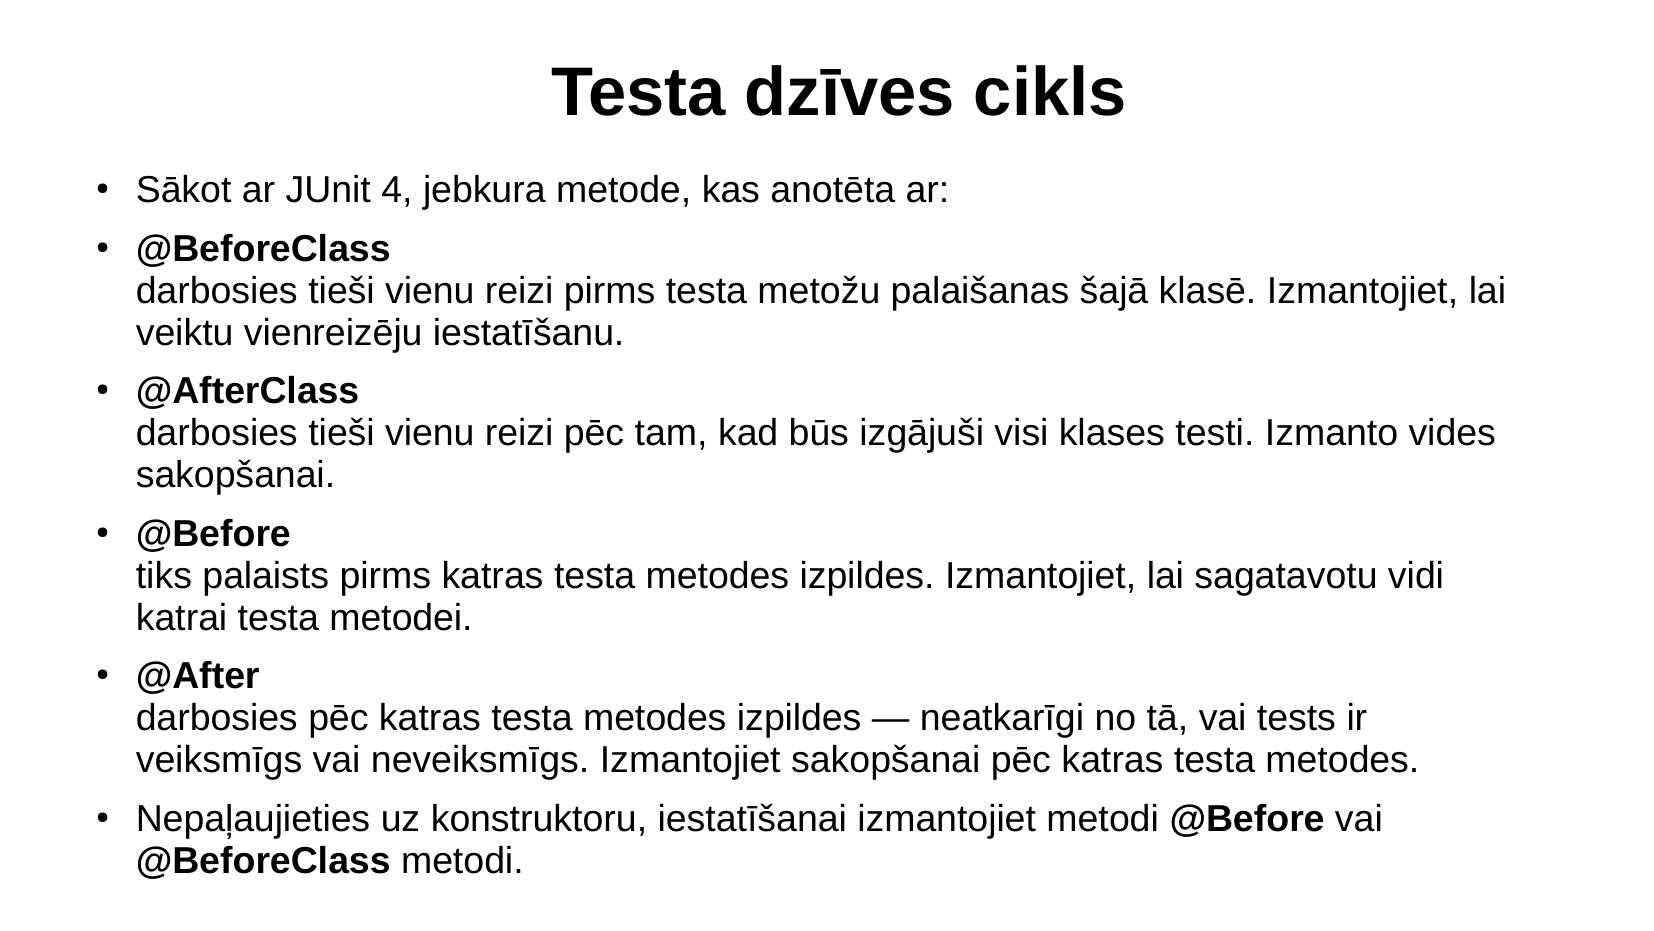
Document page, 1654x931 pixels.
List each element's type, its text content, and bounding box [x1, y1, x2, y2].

title Testa dzīves cikls [82, 37, 1571, 147]
list Sākot ar JUnit 4, jebkura metode, kas anotēta ar: @BeforeClass darbosies tieši vienu reizi pirms testa metožu palaišanas šajā klasē. Izmantojiet, lai veiktu vienreizēju iestatīšanu. @AfterClass darbosies tieši vienu reizi pēc tam, kad būs izgājuši visi klases testi. Izmanto vides sakopšanai. @Before tiks palaists pirms katras testa metodes izpildes. Izmantojiet, lai sagatavotu vidi katrai testa metodei. @After darbosies pēc katras testa metodes izpildes — neatkarīgi no tā, vai tests ir veiksmīgs vai neveiksmīgs. Izmantojiet sakopšanai pēc katras testa metodes. Nepaļaujieties uz konstruktoru, iestatīšanai izmantojiet metodi @Before vai @BeforeClass metodi. [82, 168, 1538, 889]
